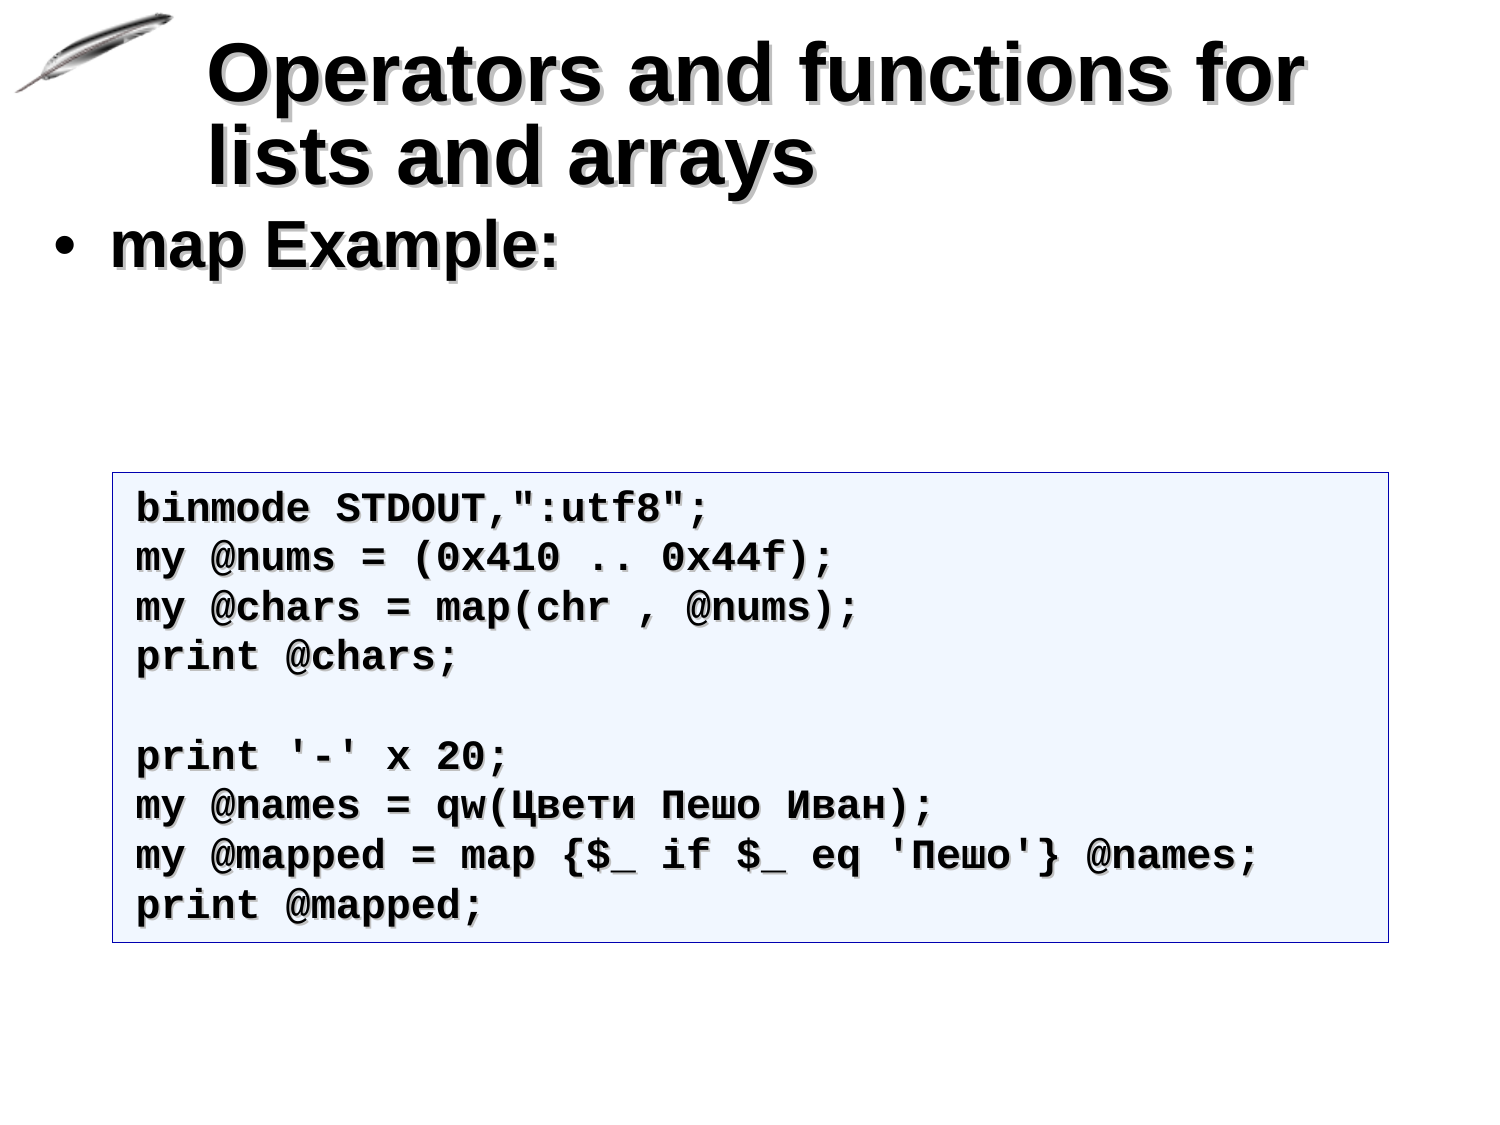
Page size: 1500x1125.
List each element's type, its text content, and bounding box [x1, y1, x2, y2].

text_box binmode STDOUT,":utf8"; my @nums = (0x410 .. 0x44f); my @chars = map(chr , @nums); print @chars; print '-' x 20; my @names = qw(Цвети Пешо Иван); my @mapped = map {$_ if $_ eq 'Пешо'} @names; print @mapped; [112, 472, 1388, 943]
list map Example: [53, 207, 1447, 1084]
picture [11, 11, 179, 95]
title Operators and functions for lists and arrays [206, 0, 1418, 207]
